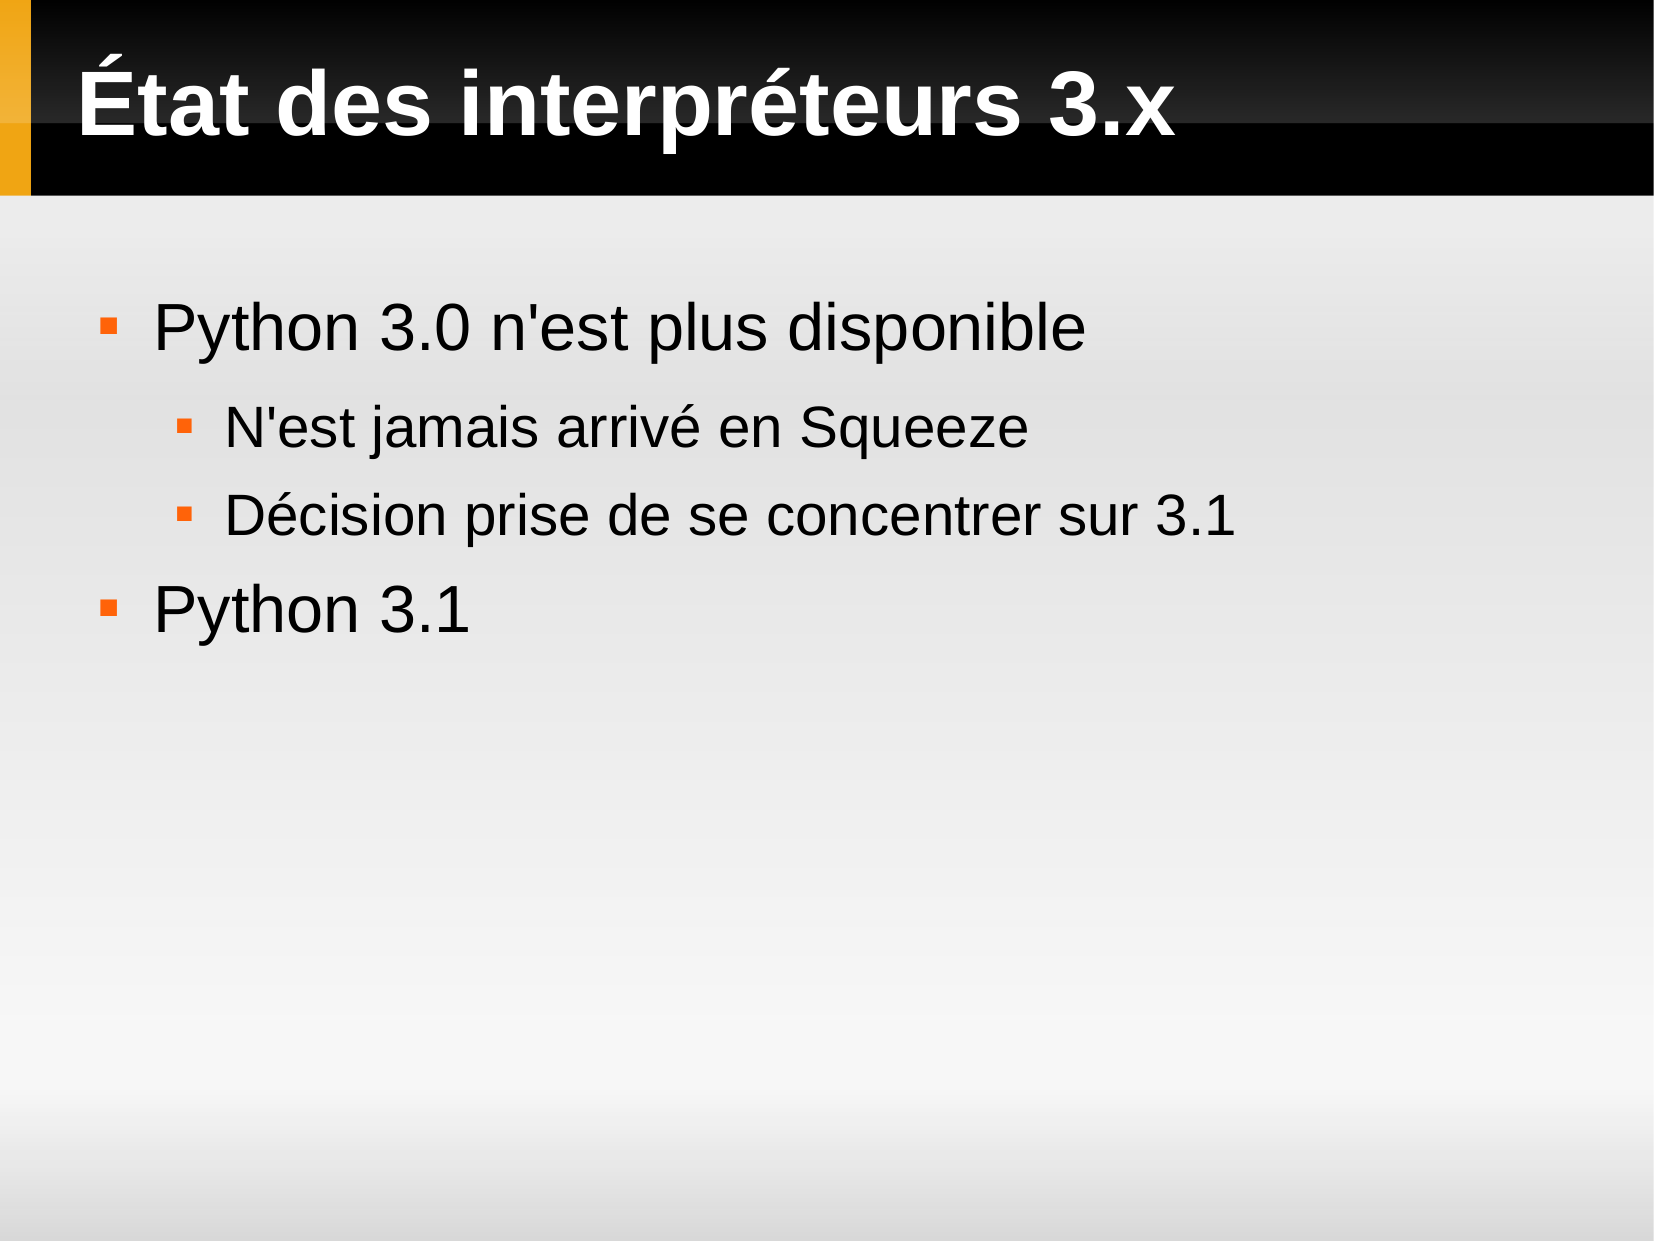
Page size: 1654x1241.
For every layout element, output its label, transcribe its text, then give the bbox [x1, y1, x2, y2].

list Python 3.0 n'est plus disponible N'est jamais arrivé en Squeeze Décision prise de se concentrer sur 3.1 Python 3.1 [82, 290, 1571, 1109]
title État des interpréteurs 3.x [76, 0, 1565, 208]
picture [0, 0, 1654, 1241]
